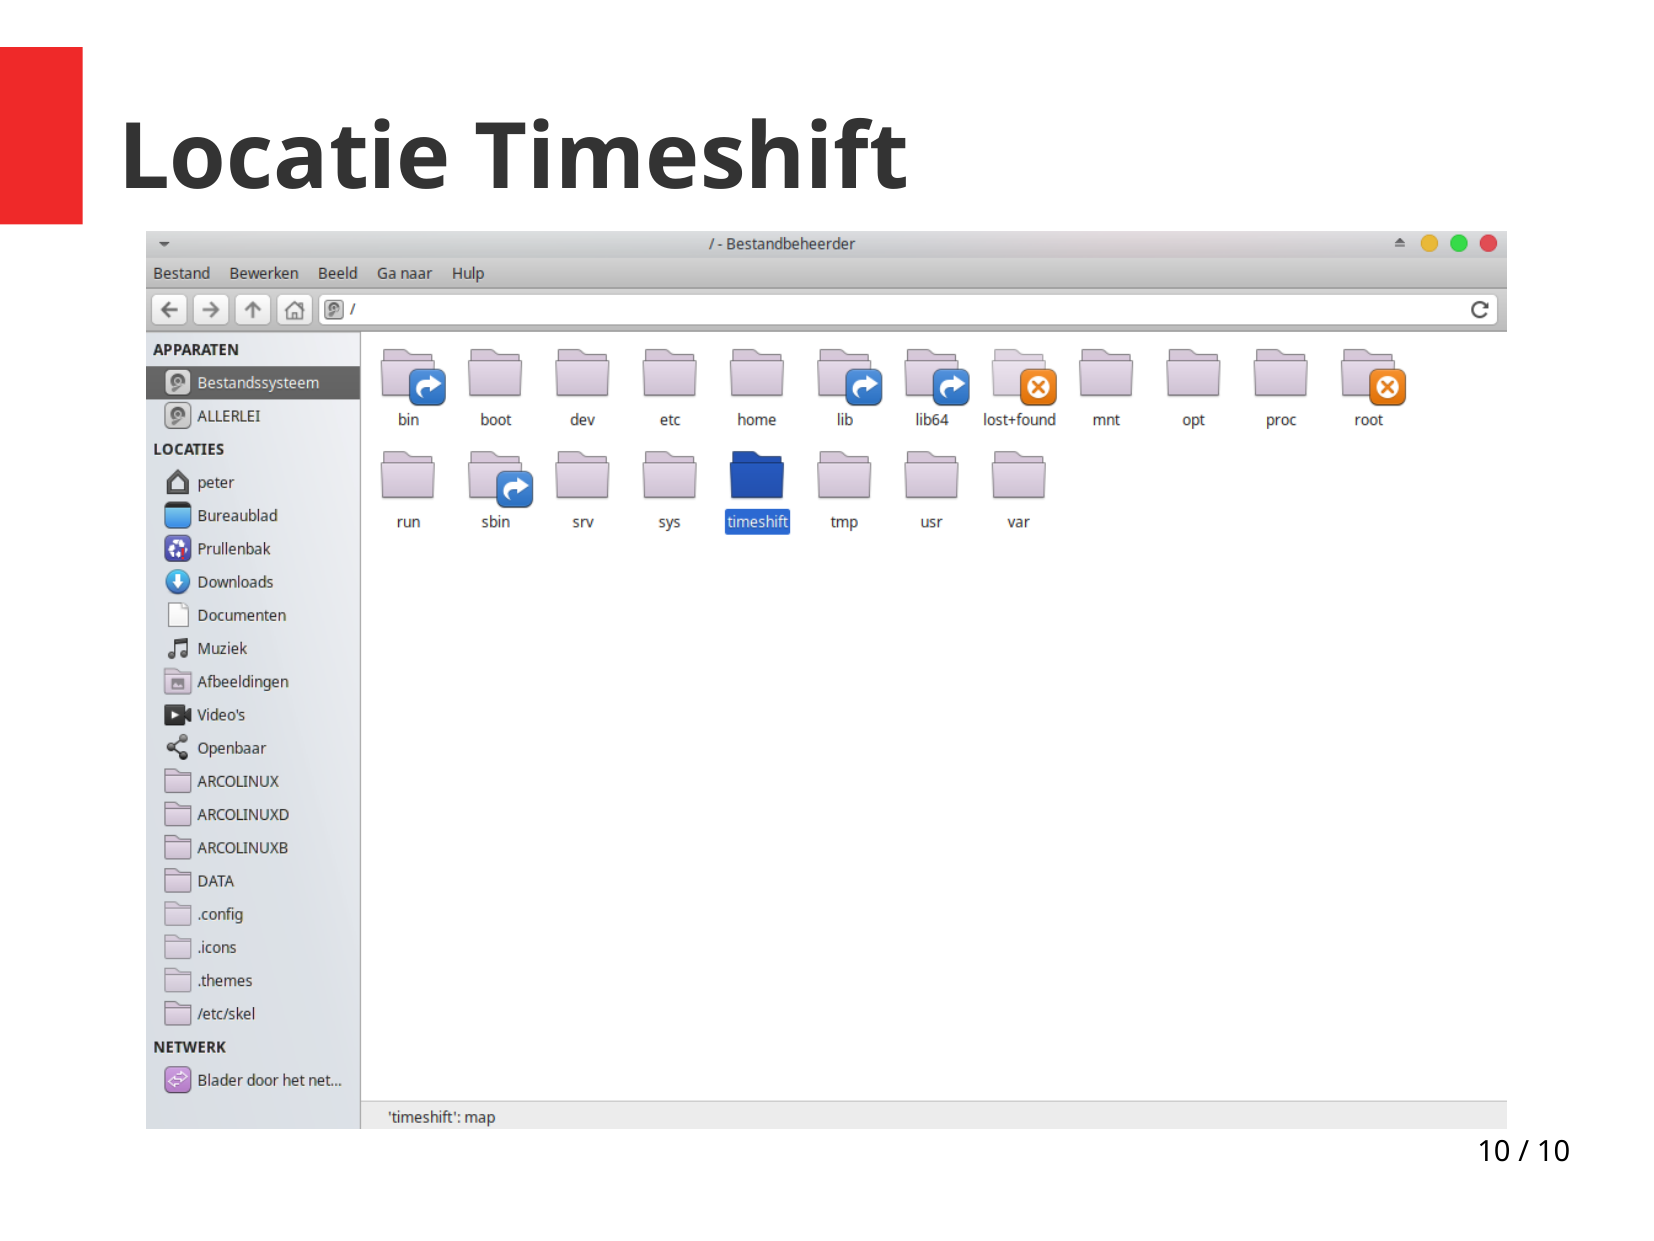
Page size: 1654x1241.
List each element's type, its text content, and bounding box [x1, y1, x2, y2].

title Locatie Timeshift [118, 49, 1571, 257]
picture [146, 231, 1507, 1129]
